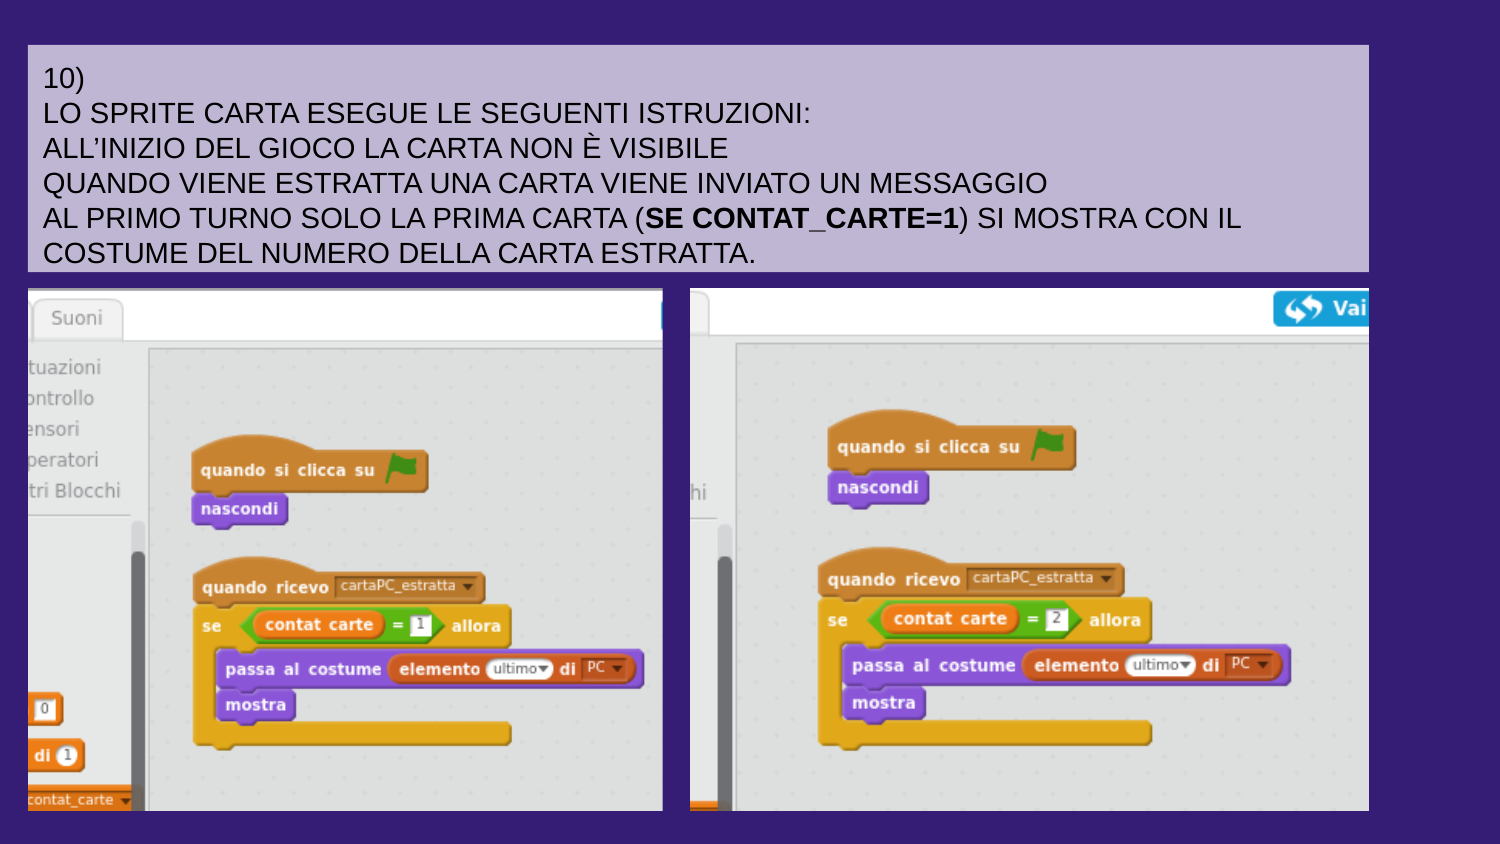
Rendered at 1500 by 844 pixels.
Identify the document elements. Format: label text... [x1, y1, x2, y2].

text_box 10) LO SPRITE CARTA ESEGUE LE SEGUENTI ISTRUZIONI: ALL’INIZIO DEL GIOCO LA CARTA NON È VISIBILE QUANDO VIENE ESTRATTA UNA CARTA VIENE INVIATO UN MESSAGGIO AL PRIMO TURNO SOLO LA PRIMA CARTA (SE CONTAT_CARTE=1) SI MOSTRA CON IL COSTUME DEL NUMERO DELLA CARTA ESTRATTA. [27, 44, 1369, 273]
picture [28, 288, 663, 811]
picture [690, 288, 1369, 811]
